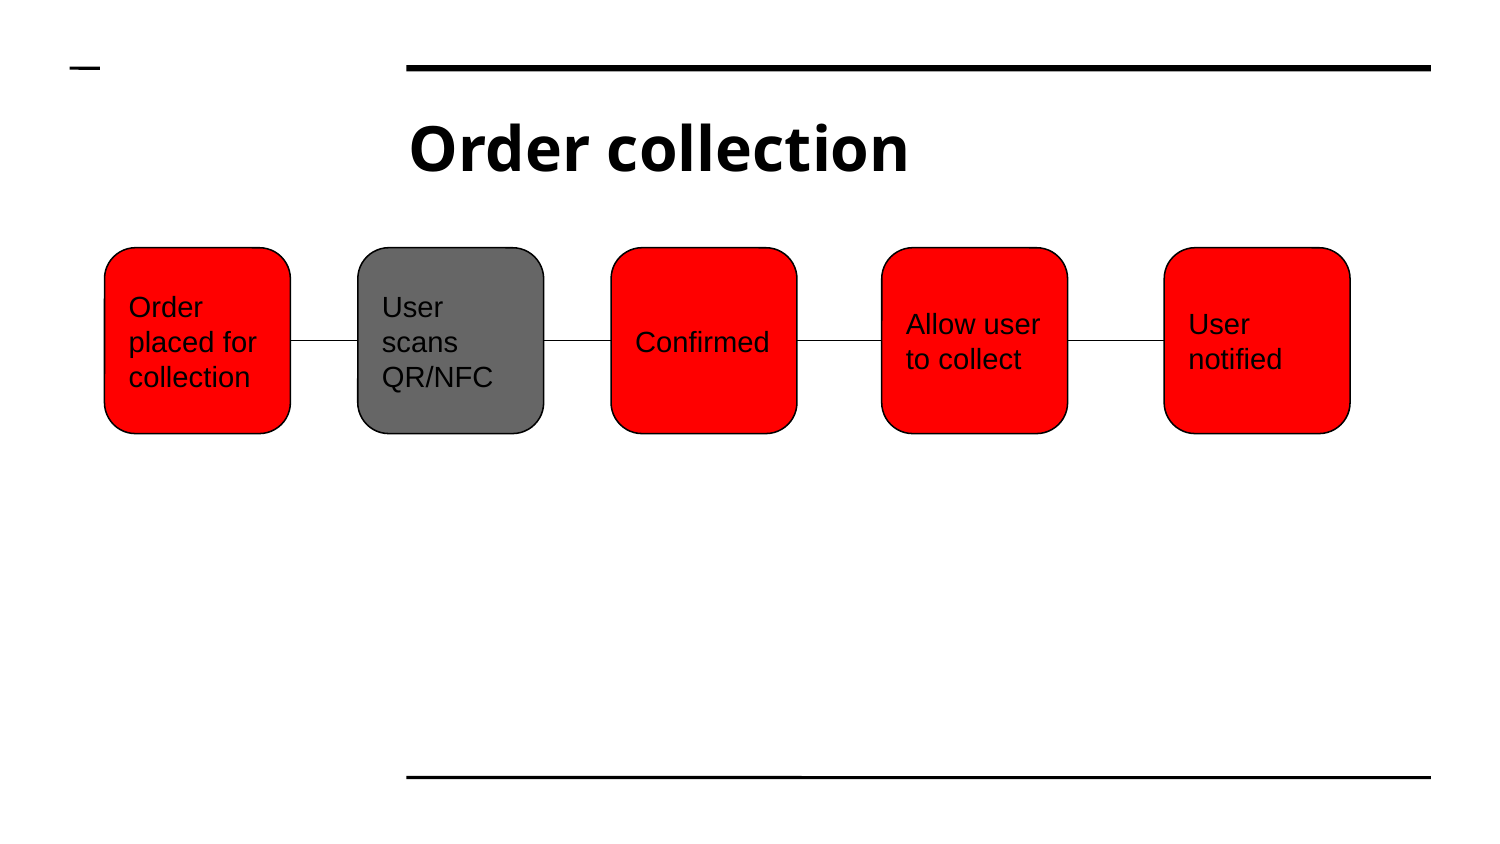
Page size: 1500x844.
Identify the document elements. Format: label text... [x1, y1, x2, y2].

text_box Order placed for collection [104, 247, 291, 434]
text_box User notified [1164, 247, 1351, 434]
title Order collection [393, 94, 1431, 199]
text_box Confirmed [611, 247, 797, 434]
text_box User scans QR/NFC [357, 247, 544, 434]
text_box Allow user to collect [881, 247, 1068, 434]
